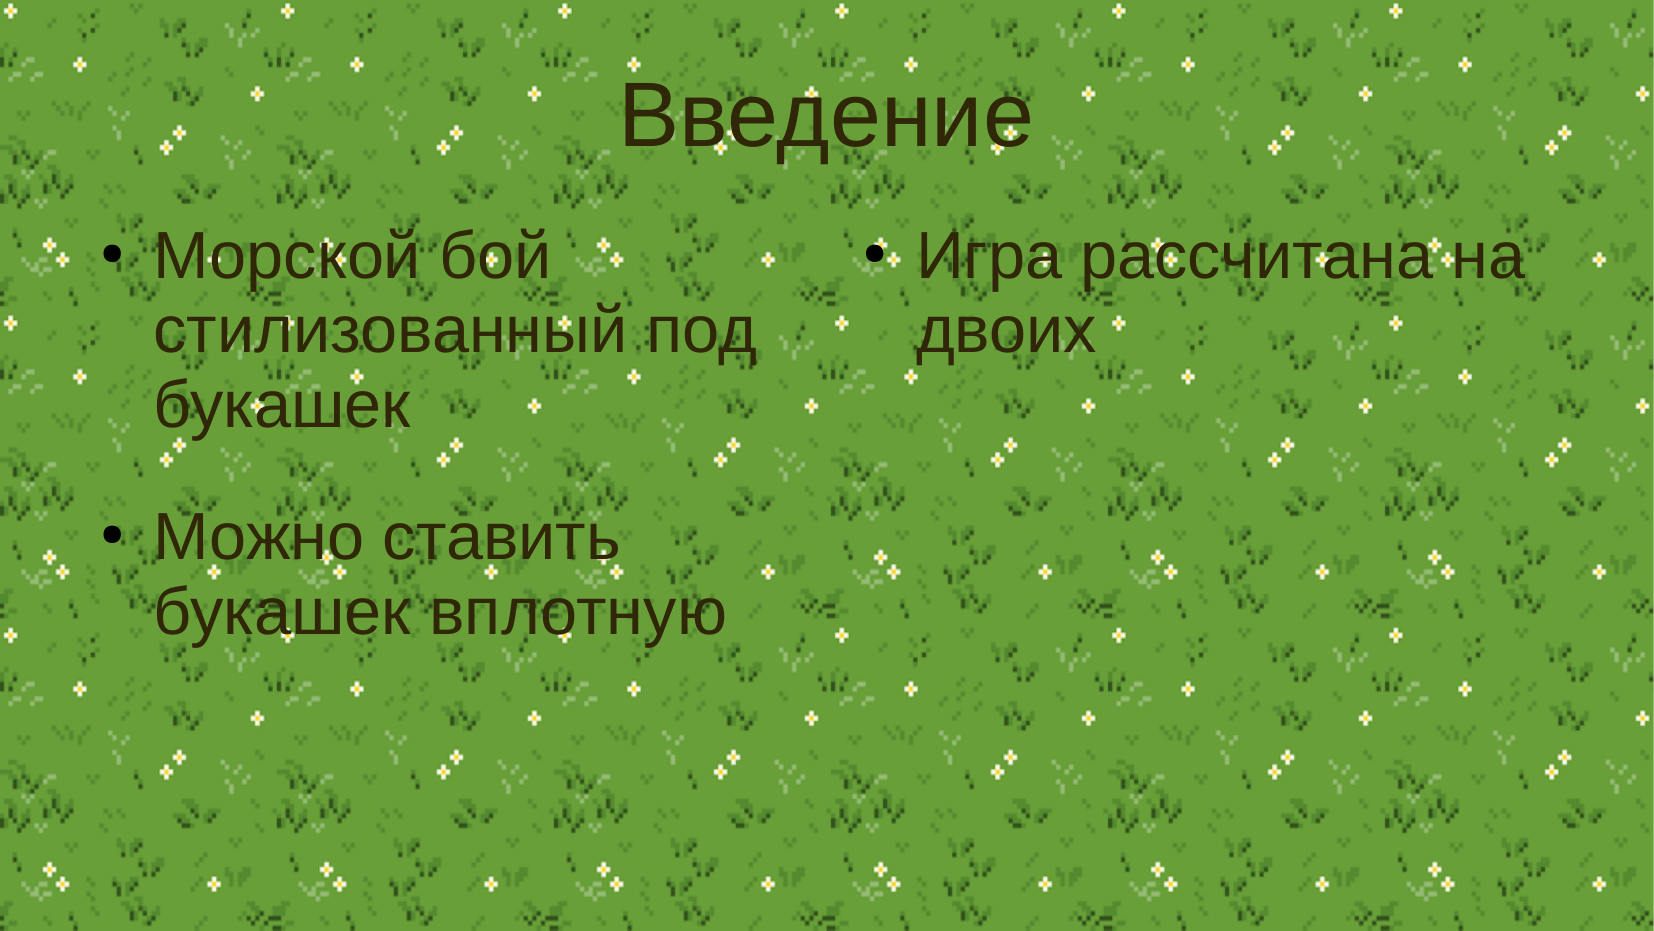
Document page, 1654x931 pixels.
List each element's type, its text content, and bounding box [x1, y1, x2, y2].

picture [0, 0, 1654, 931]
list Морской бой стилизованный под букашек [82, 217, 809, 475]
list Можно ставить букашек вплотную [82, 499, 809, 757]
title Введение [82, 37, 1571, 193]
list Игра рассчитана на двоих [845, 217, 1572, 758]
